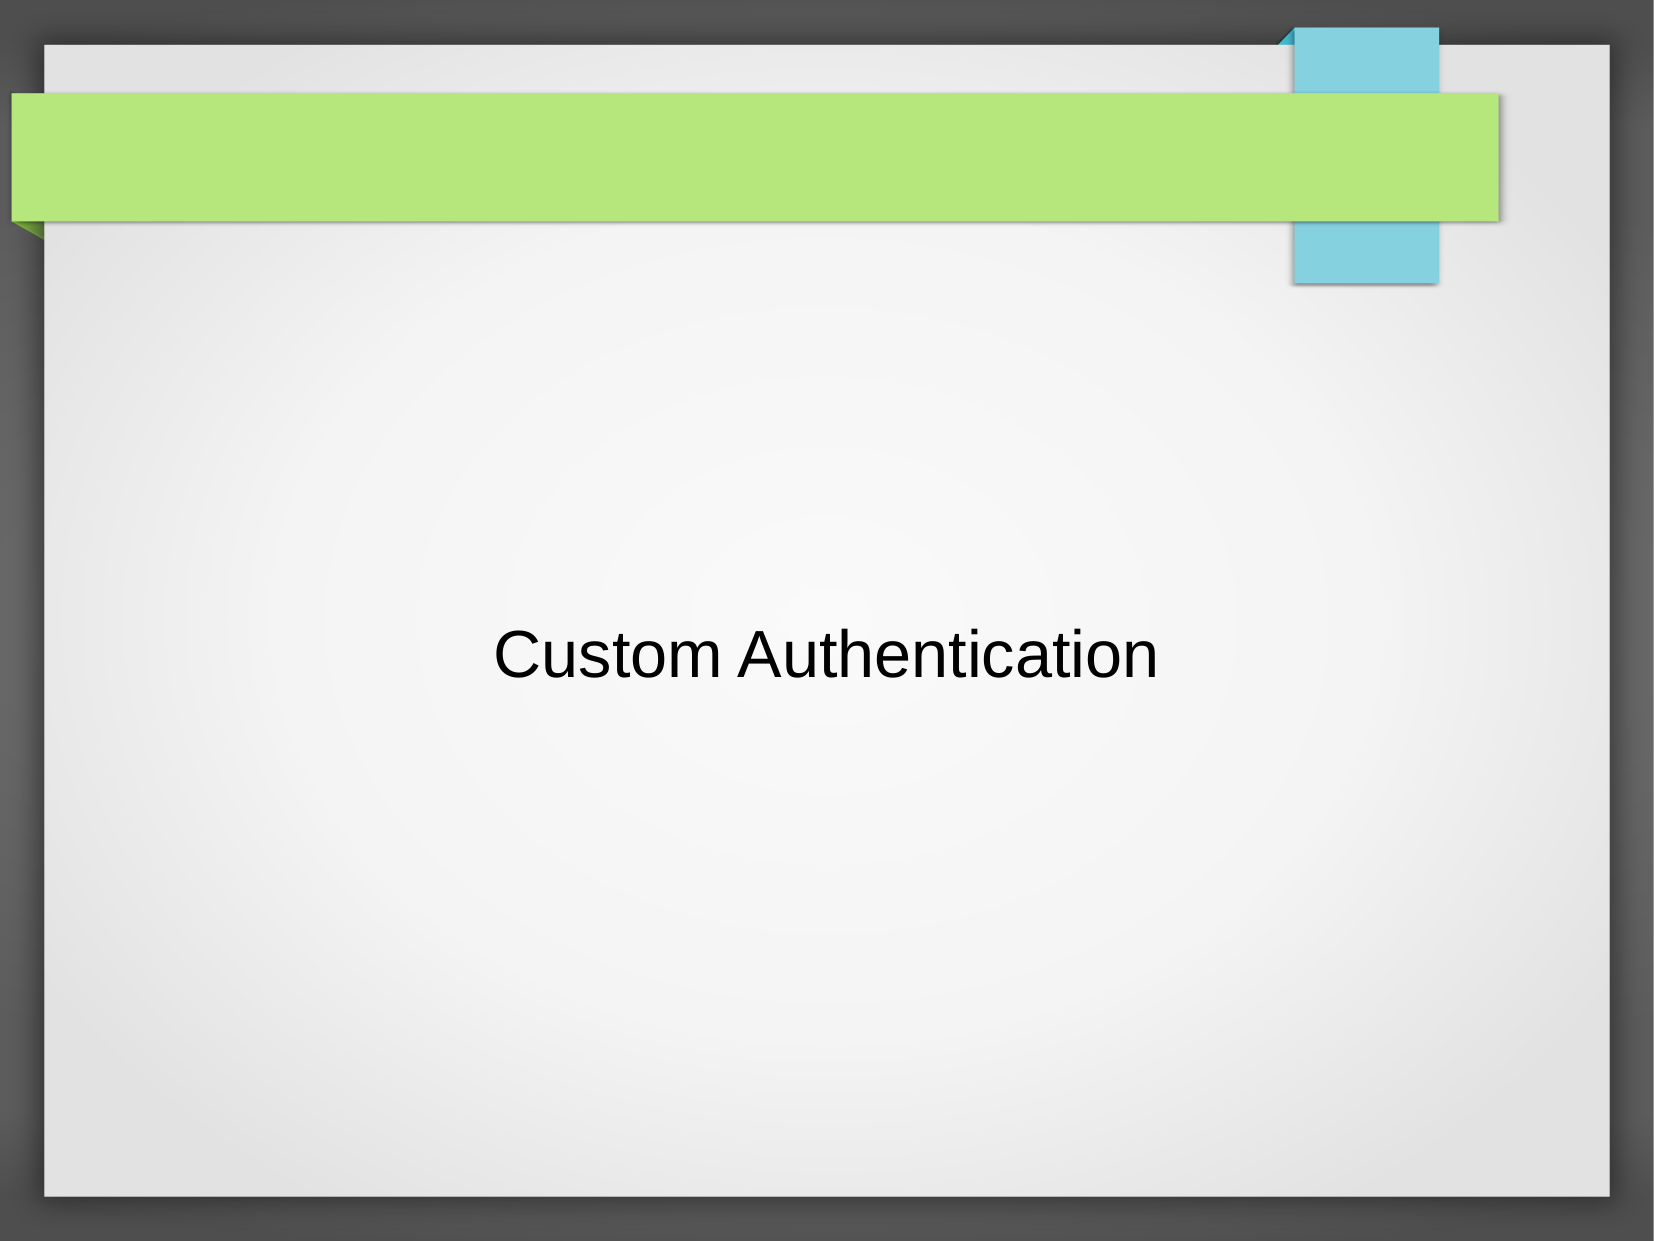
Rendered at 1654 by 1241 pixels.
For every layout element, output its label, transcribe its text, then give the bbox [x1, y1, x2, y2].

subtitle Custom Authentication [82, 295, 1571, 1015]
picture [0, 0, 1654, 1241]
